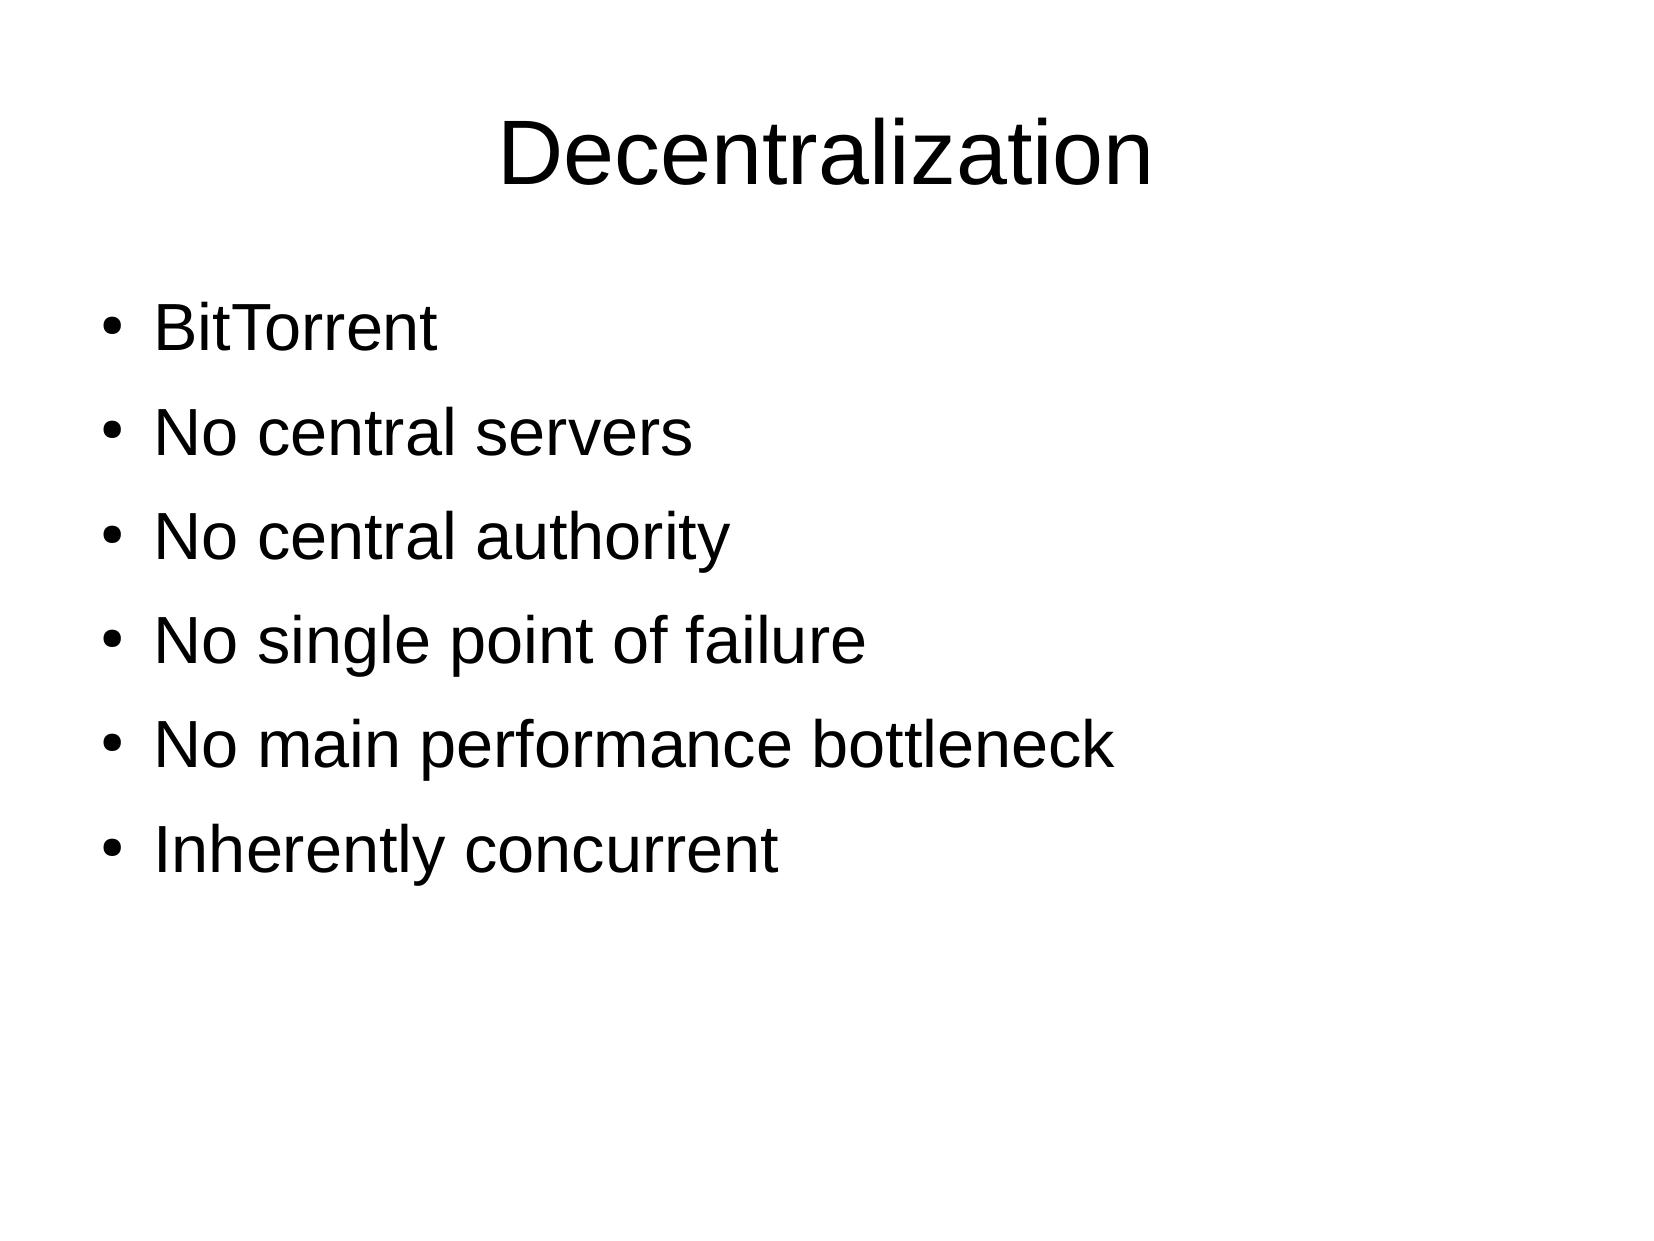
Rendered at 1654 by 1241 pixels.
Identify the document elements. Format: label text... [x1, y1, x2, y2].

list BitTorrent No central servers No central authority No single point of failure No main performance bottleneck Inherently concurrent [82, 290, 1571, 1010]
title Decentralization [82, 49, 1571, 257]
